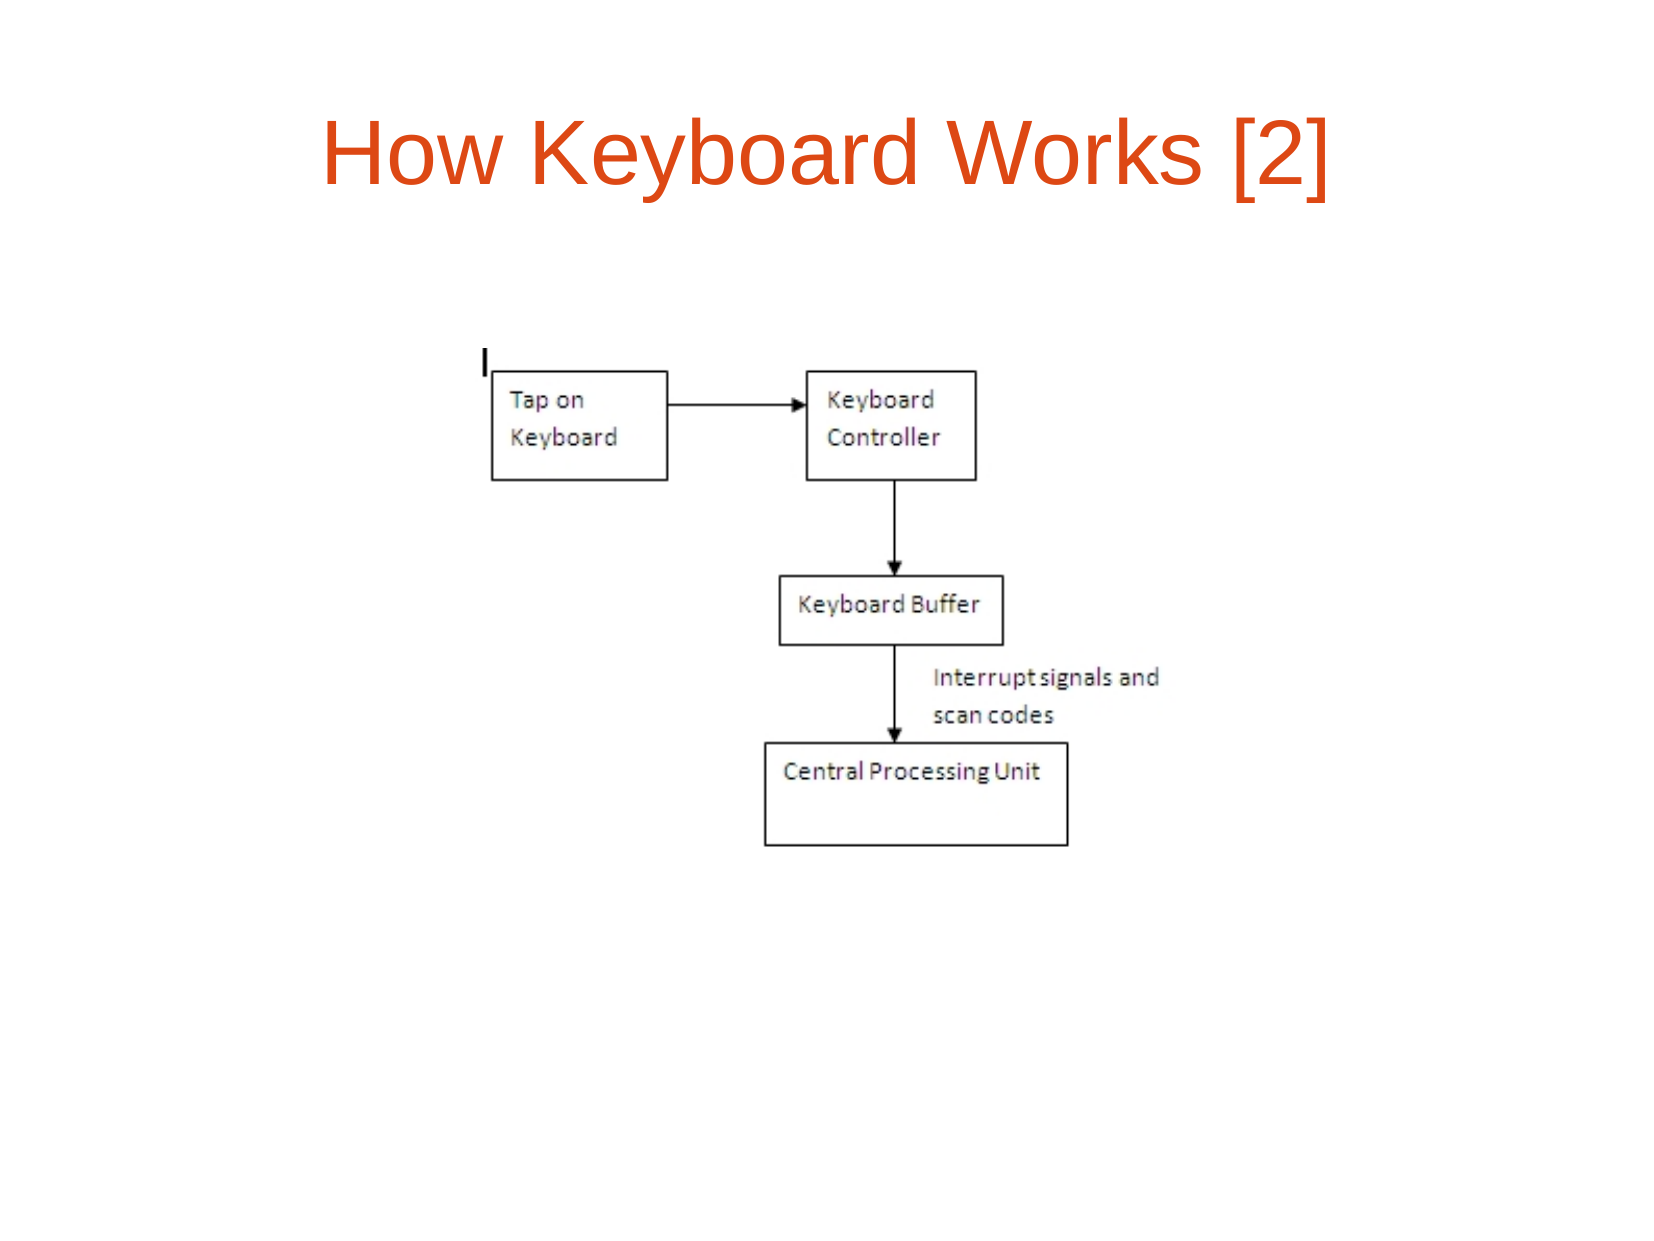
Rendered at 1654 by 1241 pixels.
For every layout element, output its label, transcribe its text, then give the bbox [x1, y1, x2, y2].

picture [475, 348, 1190, 897]
title How Keyboard Works [2] [82, 49, 1571, 257]
